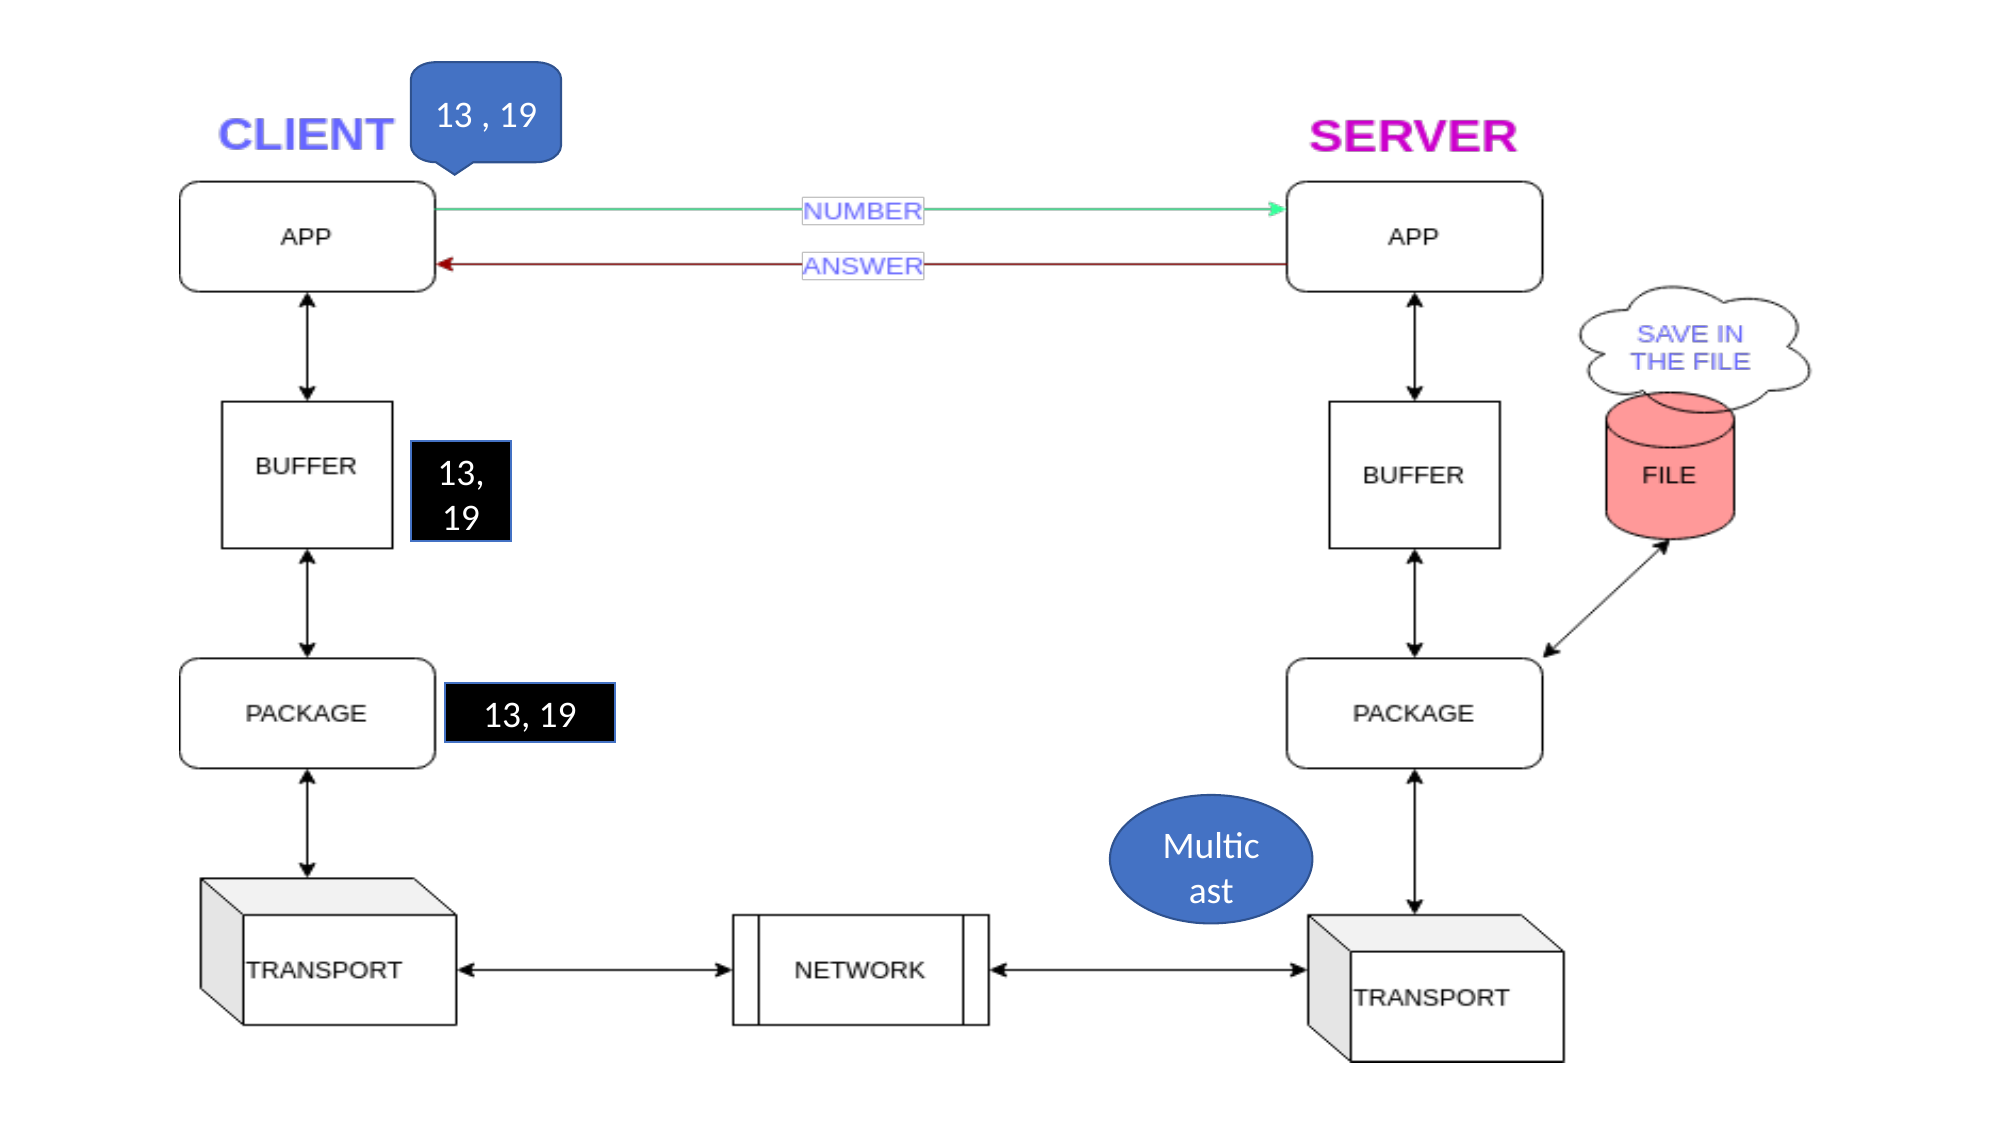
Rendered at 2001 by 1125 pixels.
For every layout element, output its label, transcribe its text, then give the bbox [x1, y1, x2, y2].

text_box 13, 19 [411, 441, 511, 541]
text_box Multicast [1109, 794, 1313, 924]
text_box 13, 19 [445, 683, 615, 742]
picture [179, 62, 1821, 1063]
text_box 13 , 19 [410, 62, 562, 175]
